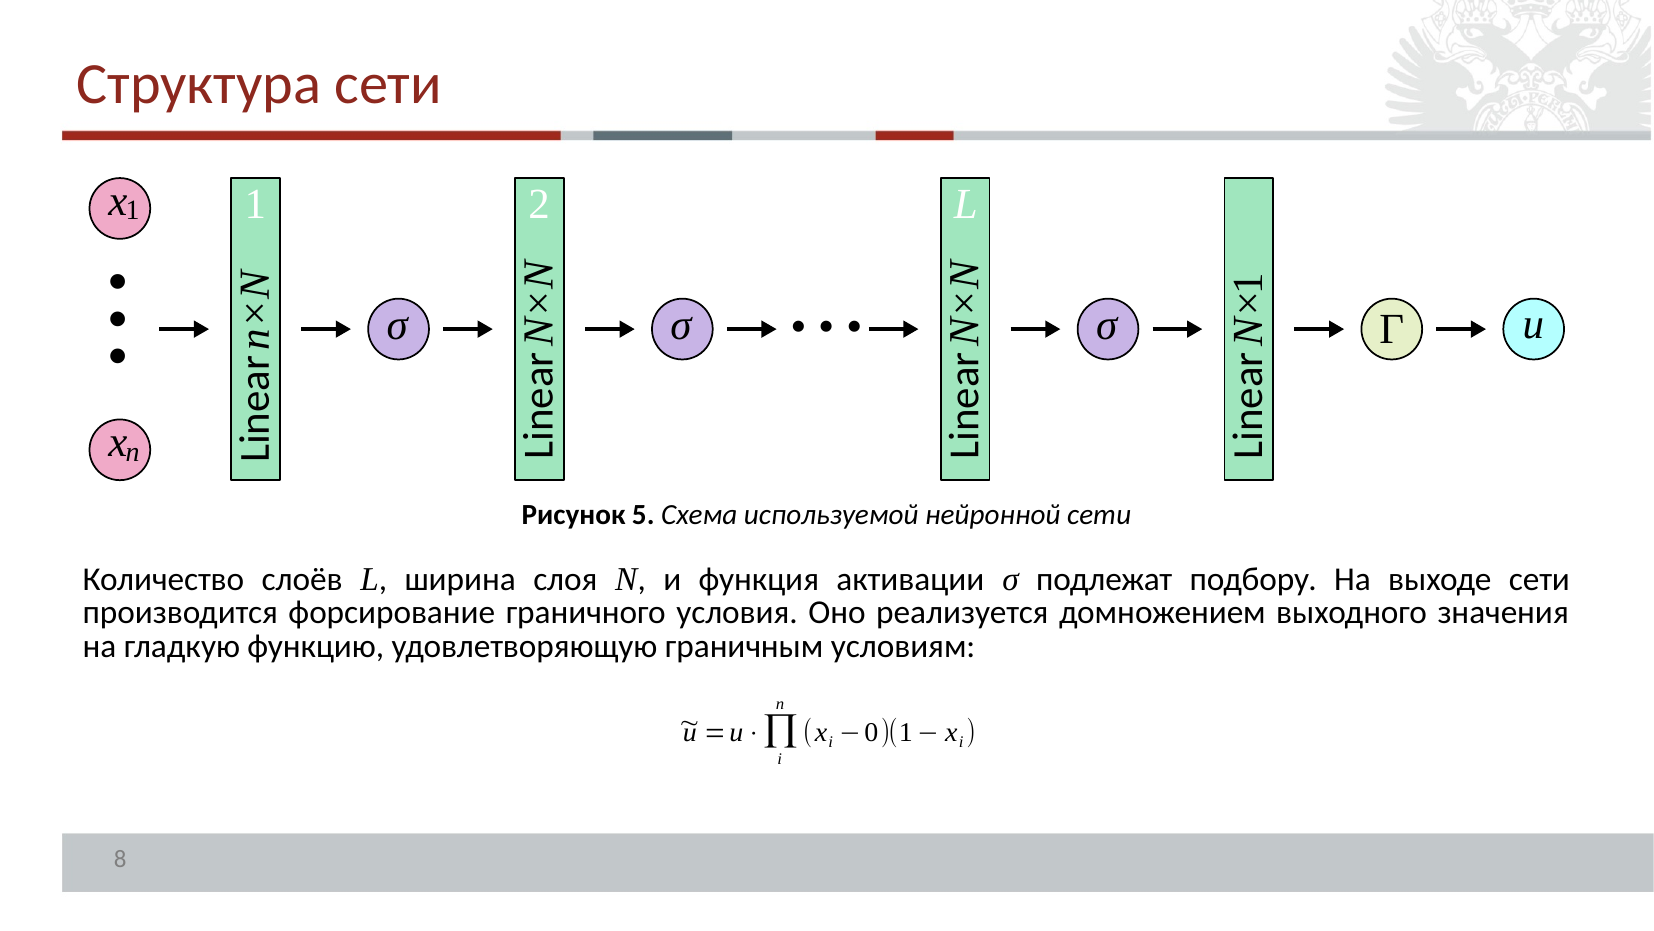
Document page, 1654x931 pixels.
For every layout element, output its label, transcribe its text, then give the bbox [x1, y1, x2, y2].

picture [0, 0, 1654, 931]
chart [678, 694, 976, 768]
title Структура сети [76, 48, 1565, 130]
list Количество слоёв L, ширина слоя N, и функция активации σ подлежат подбору. На выходе сети производится форсирование граничного условия. Оно реализуется домножением выходного значения на гладкую функцию, удовлетворяющую граничным условиям: [82, 561, 1571, 798]
text_box Рисунок 5. Схема используемой нейронной сети [521, 502, 1132, 532]
